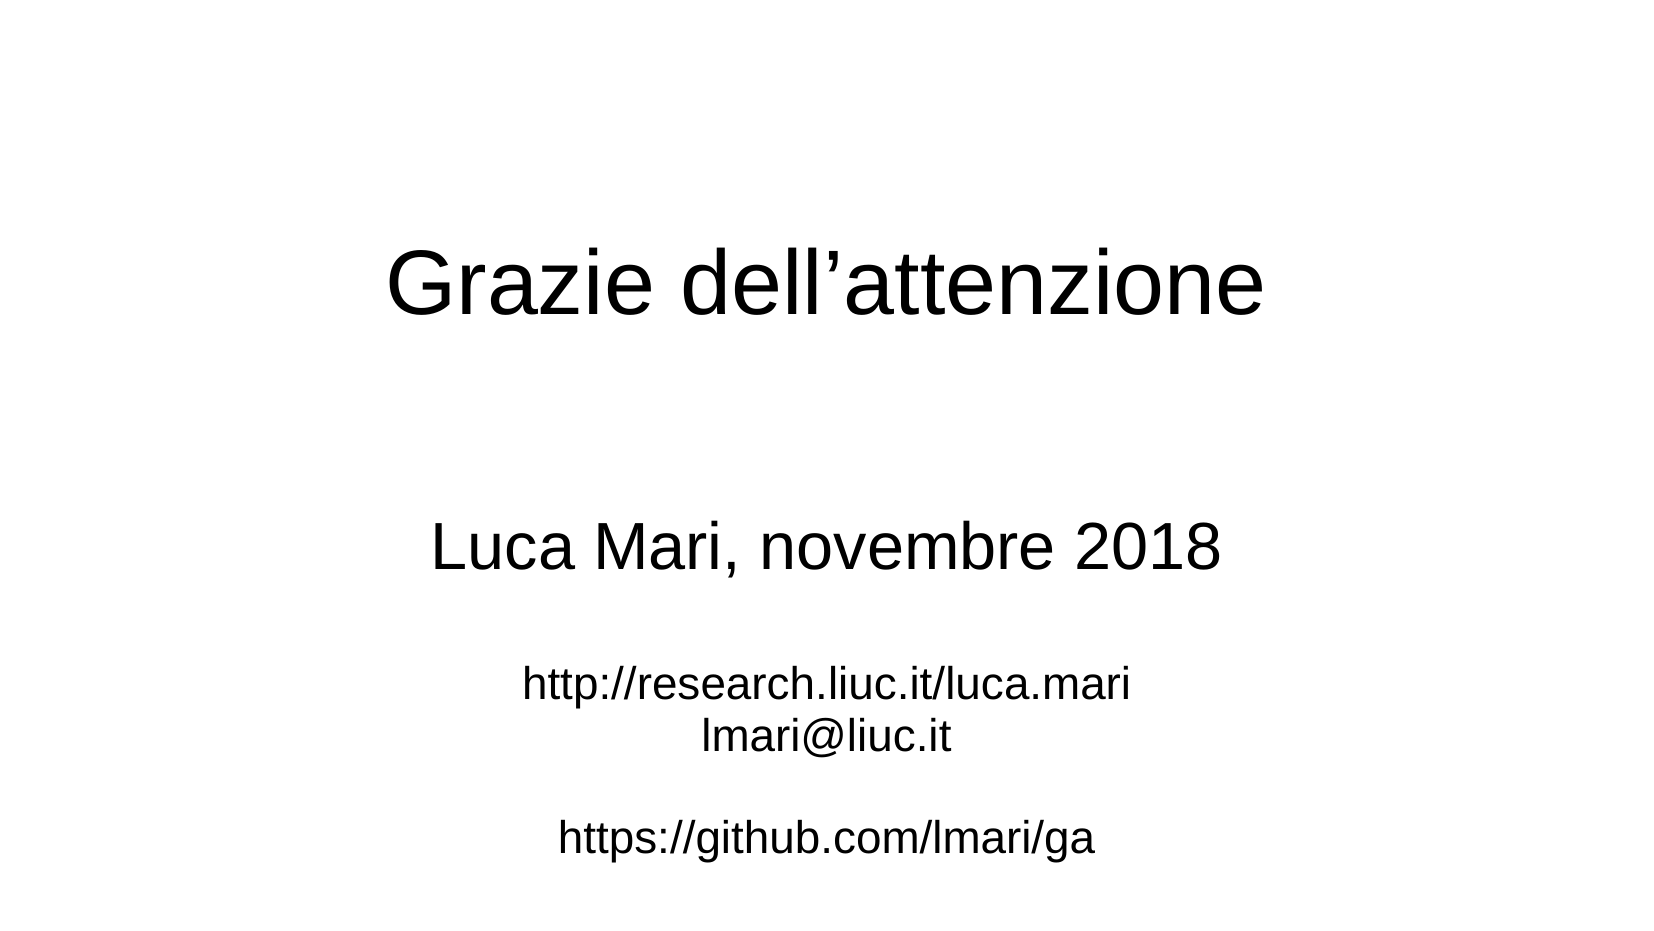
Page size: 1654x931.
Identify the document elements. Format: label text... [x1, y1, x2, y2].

title Grazie dell’attenzione [82, 90, 1571, 475]
subtitle Luca Mari, novembre 2018 http://research.liuc.it/luca.mari lmari@liuc.it https://github.com/lmari/ga [82, 508, 1571, 864]
